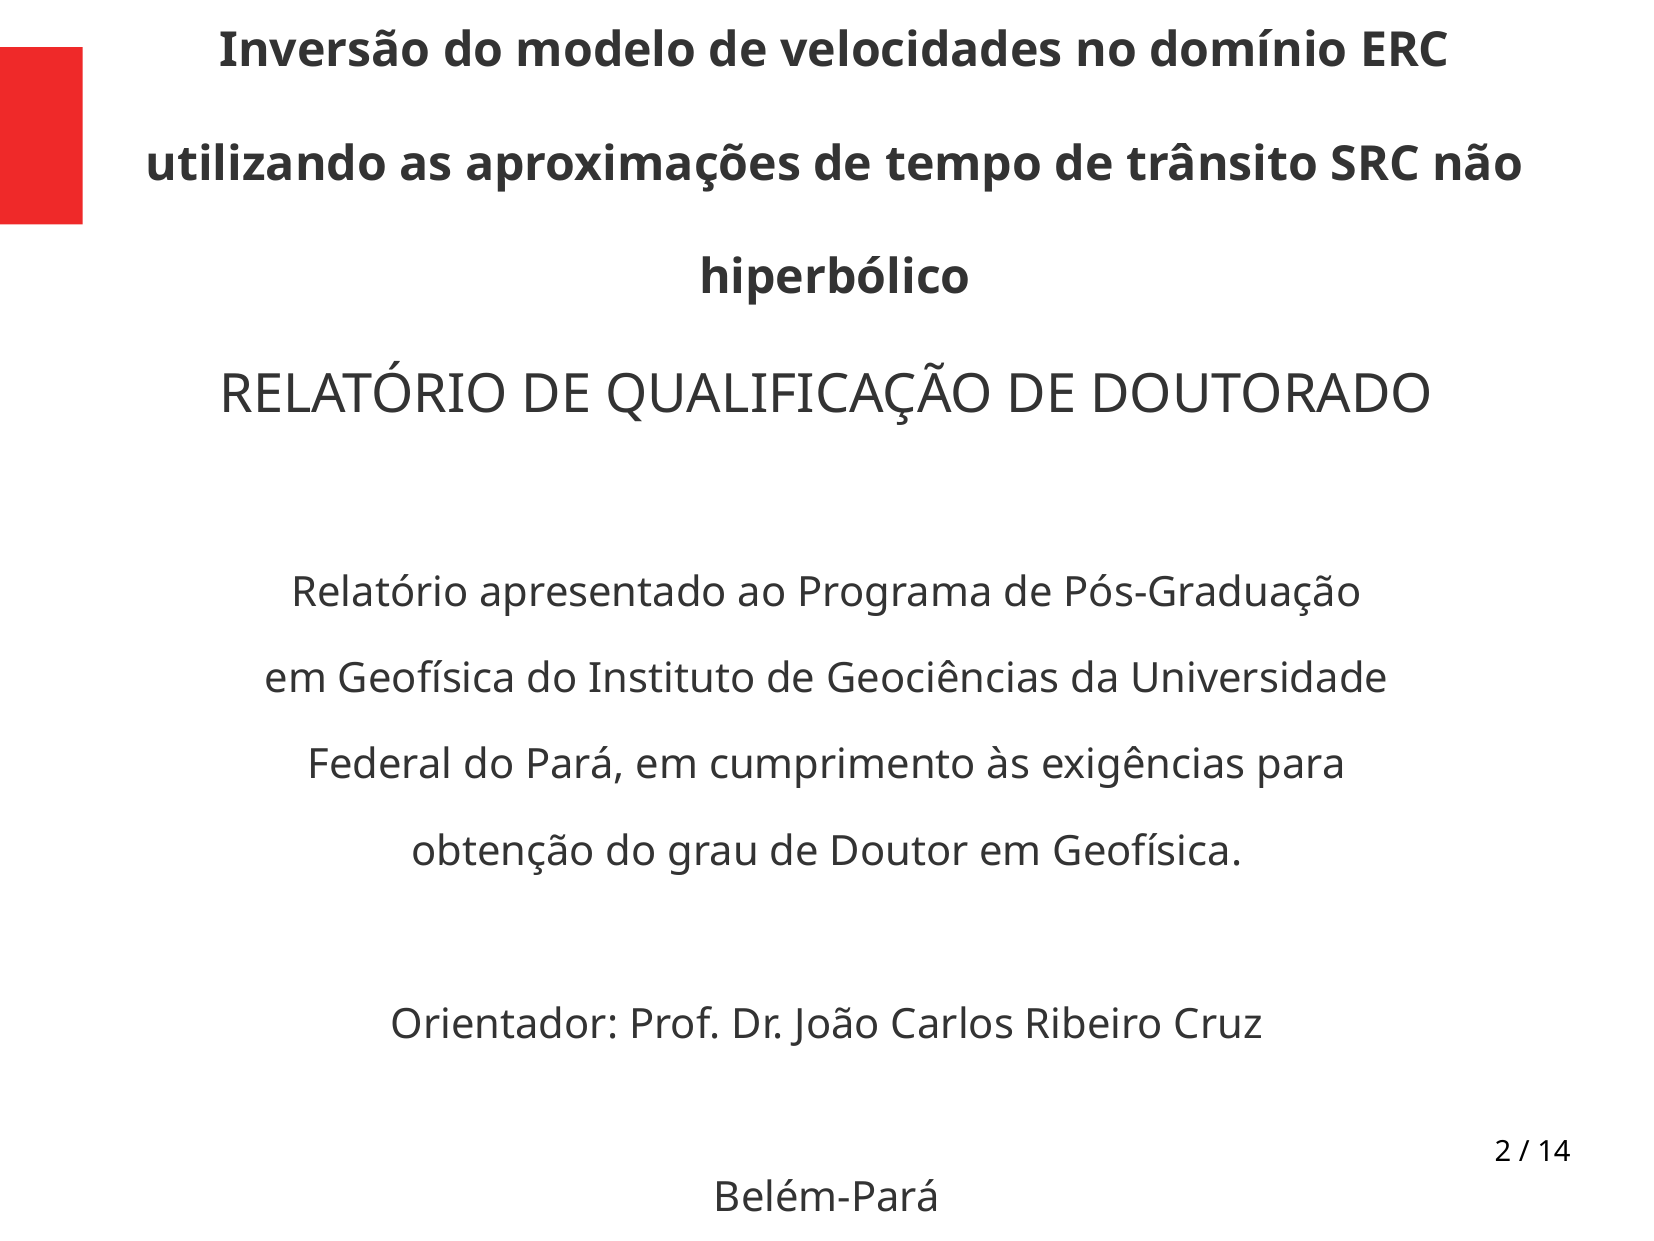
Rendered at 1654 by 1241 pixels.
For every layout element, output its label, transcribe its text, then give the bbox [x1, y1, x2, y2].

title Inversão do modelo de velocidades no domínio ERC utilizando as aproximações de tempo de trânsito SRC não hiperbólico [108, 30, 1562, 322]
list RELATÓRIO DE QUALIFICAÇÃO DE DOUTORADO Relatório apresentado ao Programa de Pós-Graduação em Geofísica do Instituto de Geociências da Universidade Federal do Pará, em cumprimento às exigências para obtenção do grau de Doutor em Geofísica. Orientador: Prof. Dr. João Carlos Ribeiro Cruz Belém-Pará 2020 [118, 354, 1536, 1074]
